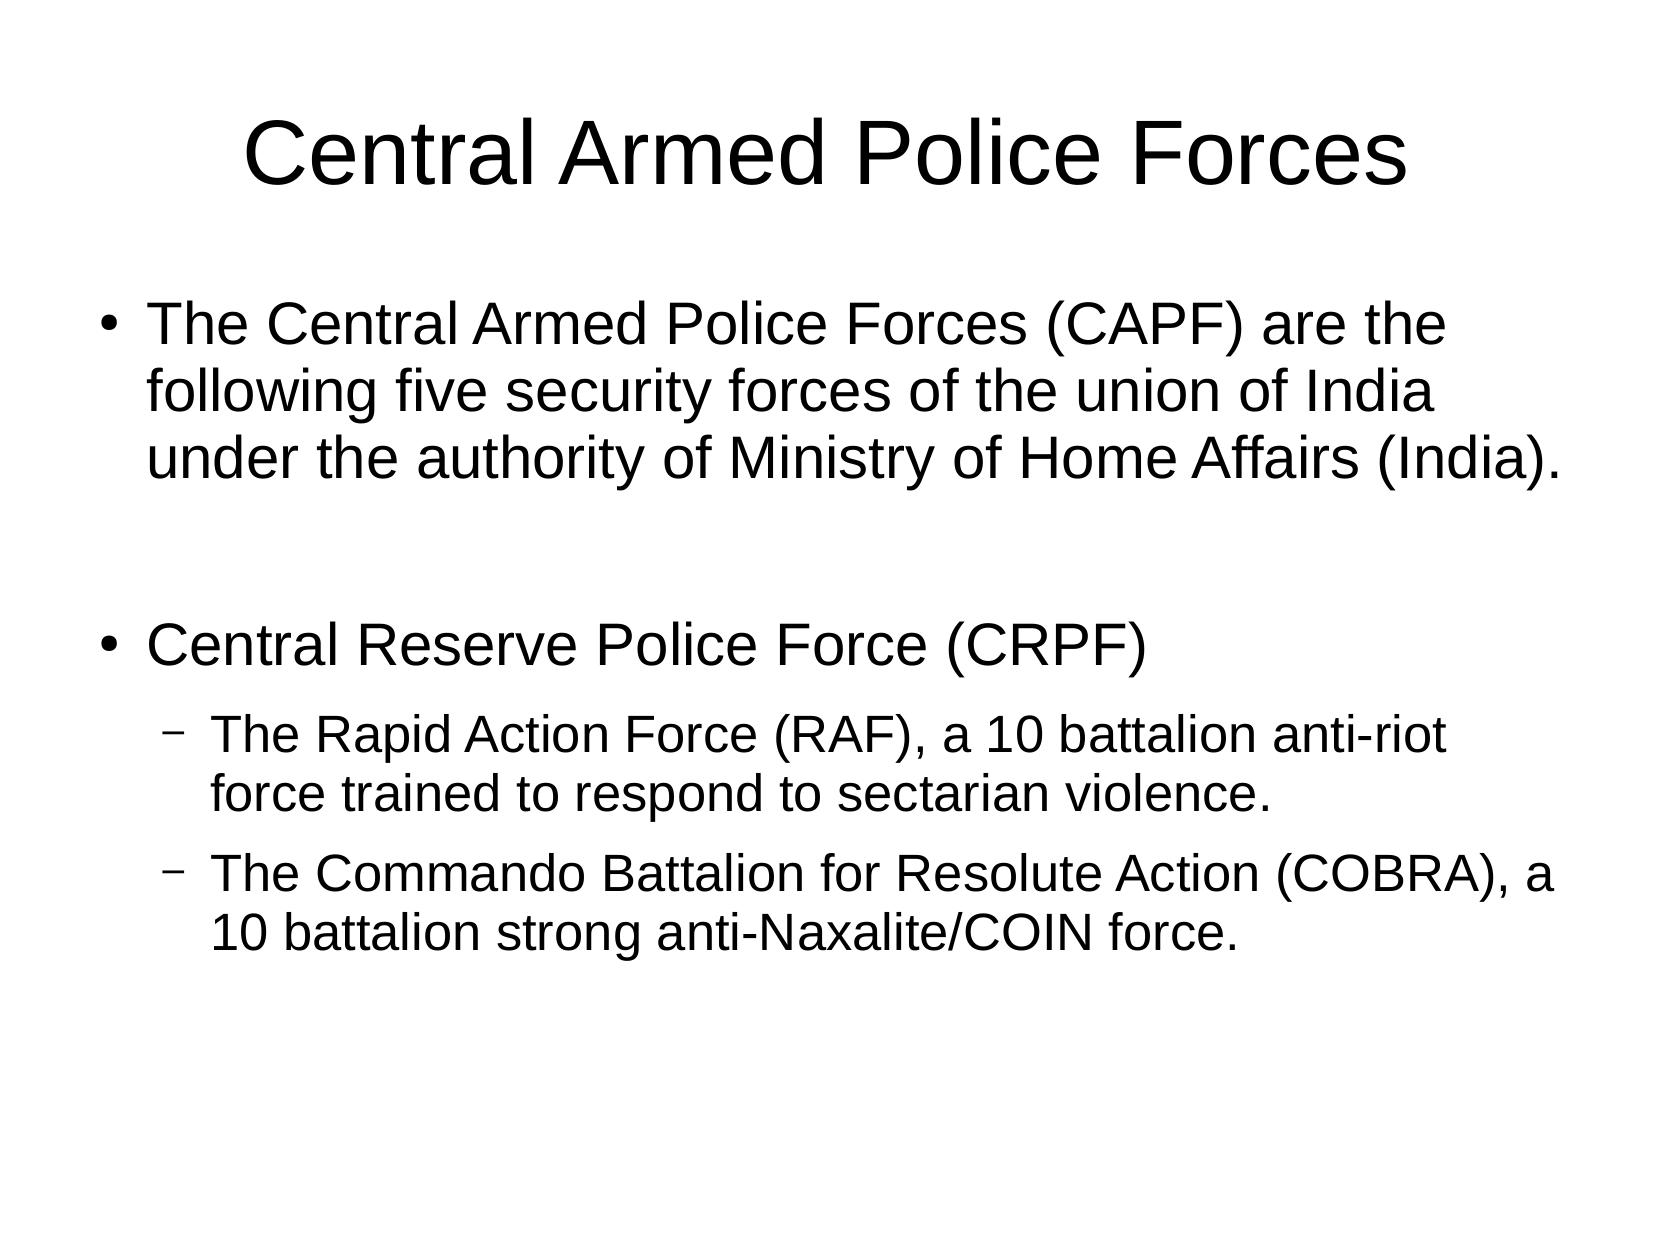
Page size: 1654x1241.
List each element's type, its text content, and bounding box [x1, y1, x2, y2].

list The Central Armed Police Forces (CAPF) are the following five security forces of the union of India under the authority of Ministry of Home Affairs (India). Central Reserve Police Force (CRPF) The Rapid Action Force (RAF), a 10 battalion anti-riot force trained to respond to sectarian violence. The Commando Battalion for Resolute Action (COBRA), a 10 battalion strong anti-Naxalite/COIN force. [82, 290, 1571, 1010]
title Central Armed Police Forces [82, 49, 1571, 257]
